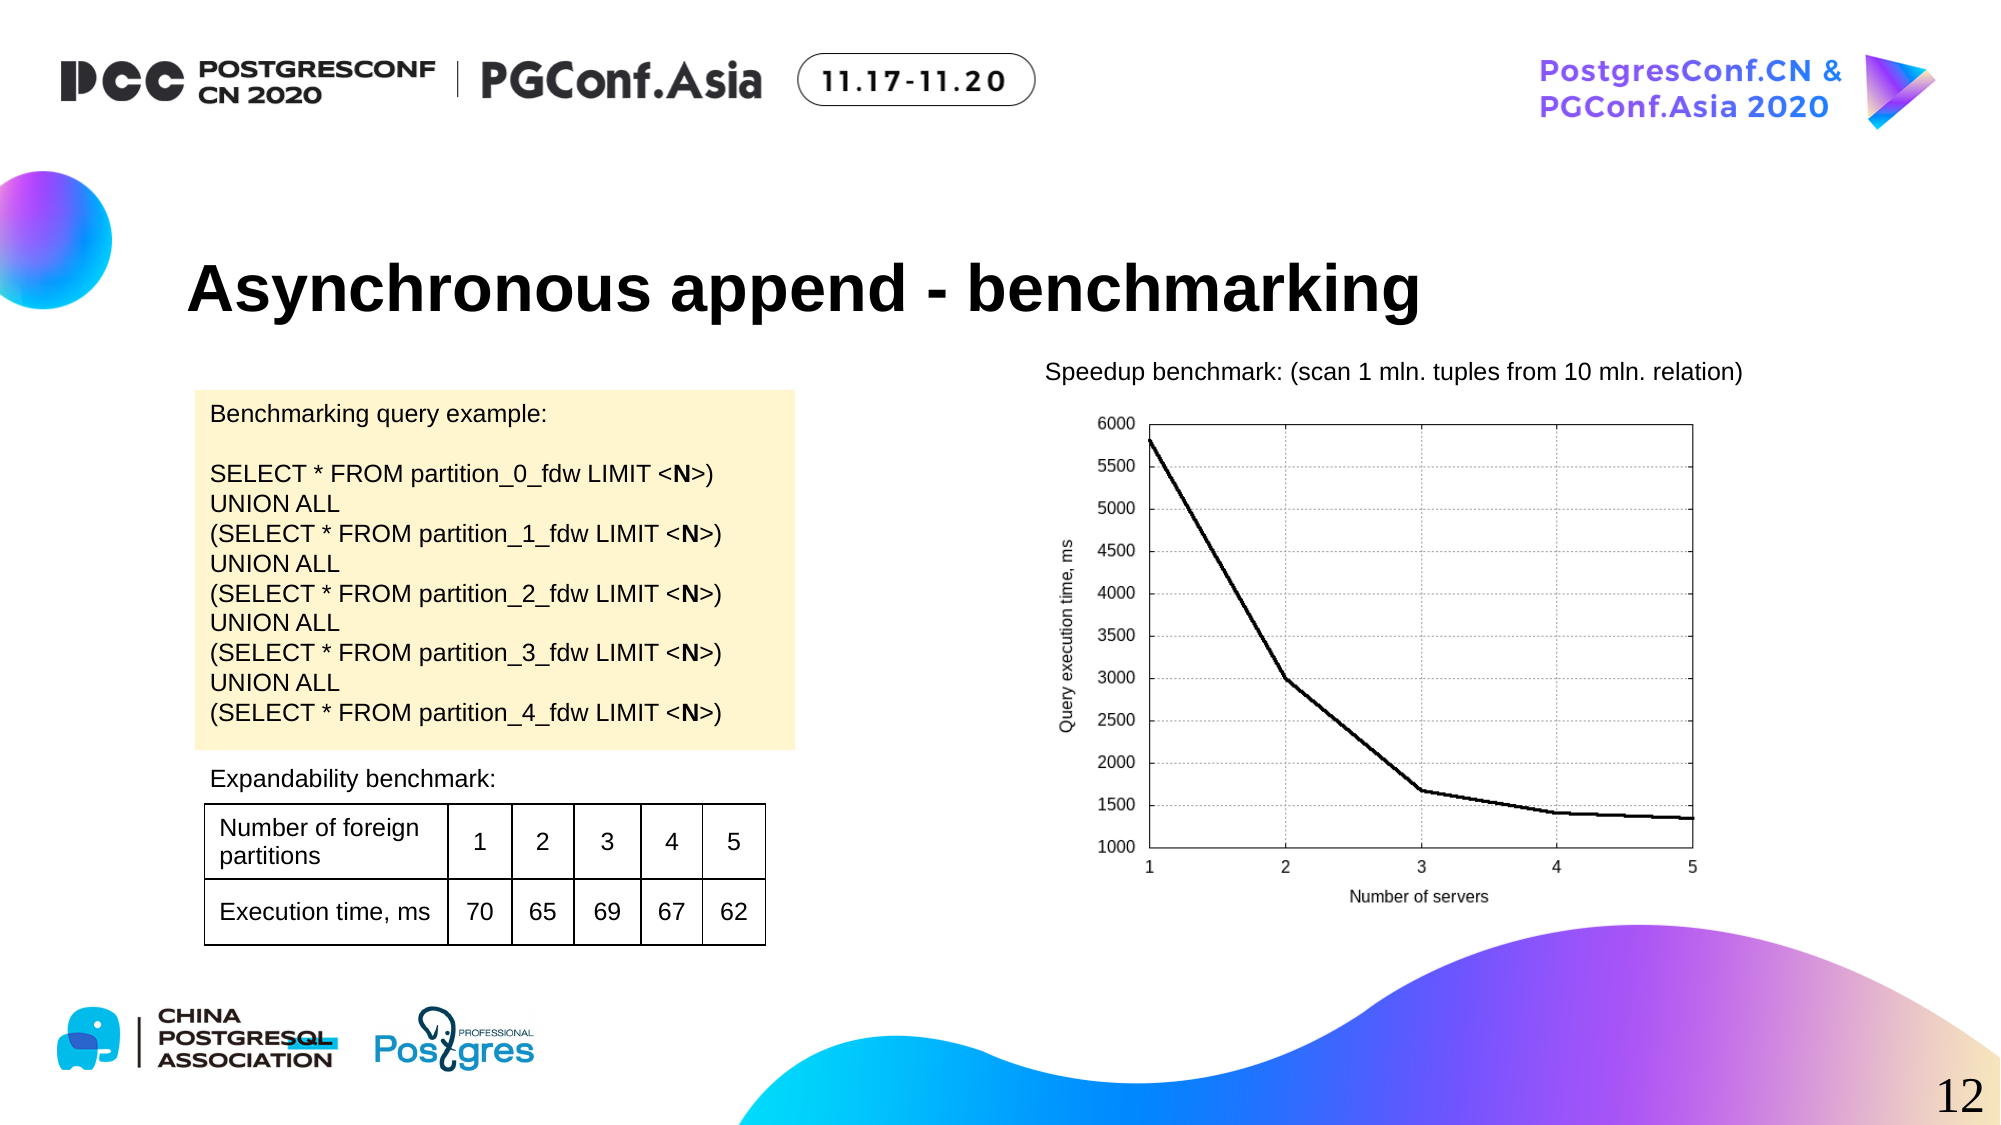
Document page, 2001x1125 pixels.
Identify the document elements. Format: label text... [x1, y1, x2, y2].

text_box <номер> [1883, 1054, 2000, 1125]
table_cell 67 [642, 880, 702, 944]
table_cell 65 [513, 880, 573, 944]
table_header 2 [513, 805, 573, 878]
table_header 4 [642, 805, 702, 878]
table_header 3 [575, 805, 640, 878]
table_cell 70 [449, 880, 511, 944]
text_box Asynchronous append - benchmarking [171, 237, 1850, 333]
text_box Benchmarking query example: SELECT * FROM partition_0_fdw LIMIT <N>) UNION ALL (SELECT * FROM partition_1_fdw LIMIT <N>) UNION ALL (SELECT * FROM partition_2_fdw LIMIT <N>) UNION ALL (SELECT * FROM partition_3_fdw LIMIT <N>) UNION ALL (SELECT * FROM partition_4_fdw LIMIT <N>) [194, 389, 795, 751]
picture [0, 0, 2001, 1125]
table_header 1 [449, 805, 511, 878]
table_header Number of foreign partitions [205, 805, 447, 878]
text_box Expandability benchmark: [194, 755, 525, 799]
table_header 5 [703, 805, 765, 878]
table_cell Execution time, ms [205, 880, 447, 944]
table_cell 62 [703, 880, 765, 944]
text_box Speedup benchmark: (scan 1 mln. tuples from 10 mln. relation) [1019, 347, 1770, 391]
table_cell 69 [575, 880, 640, 944]
